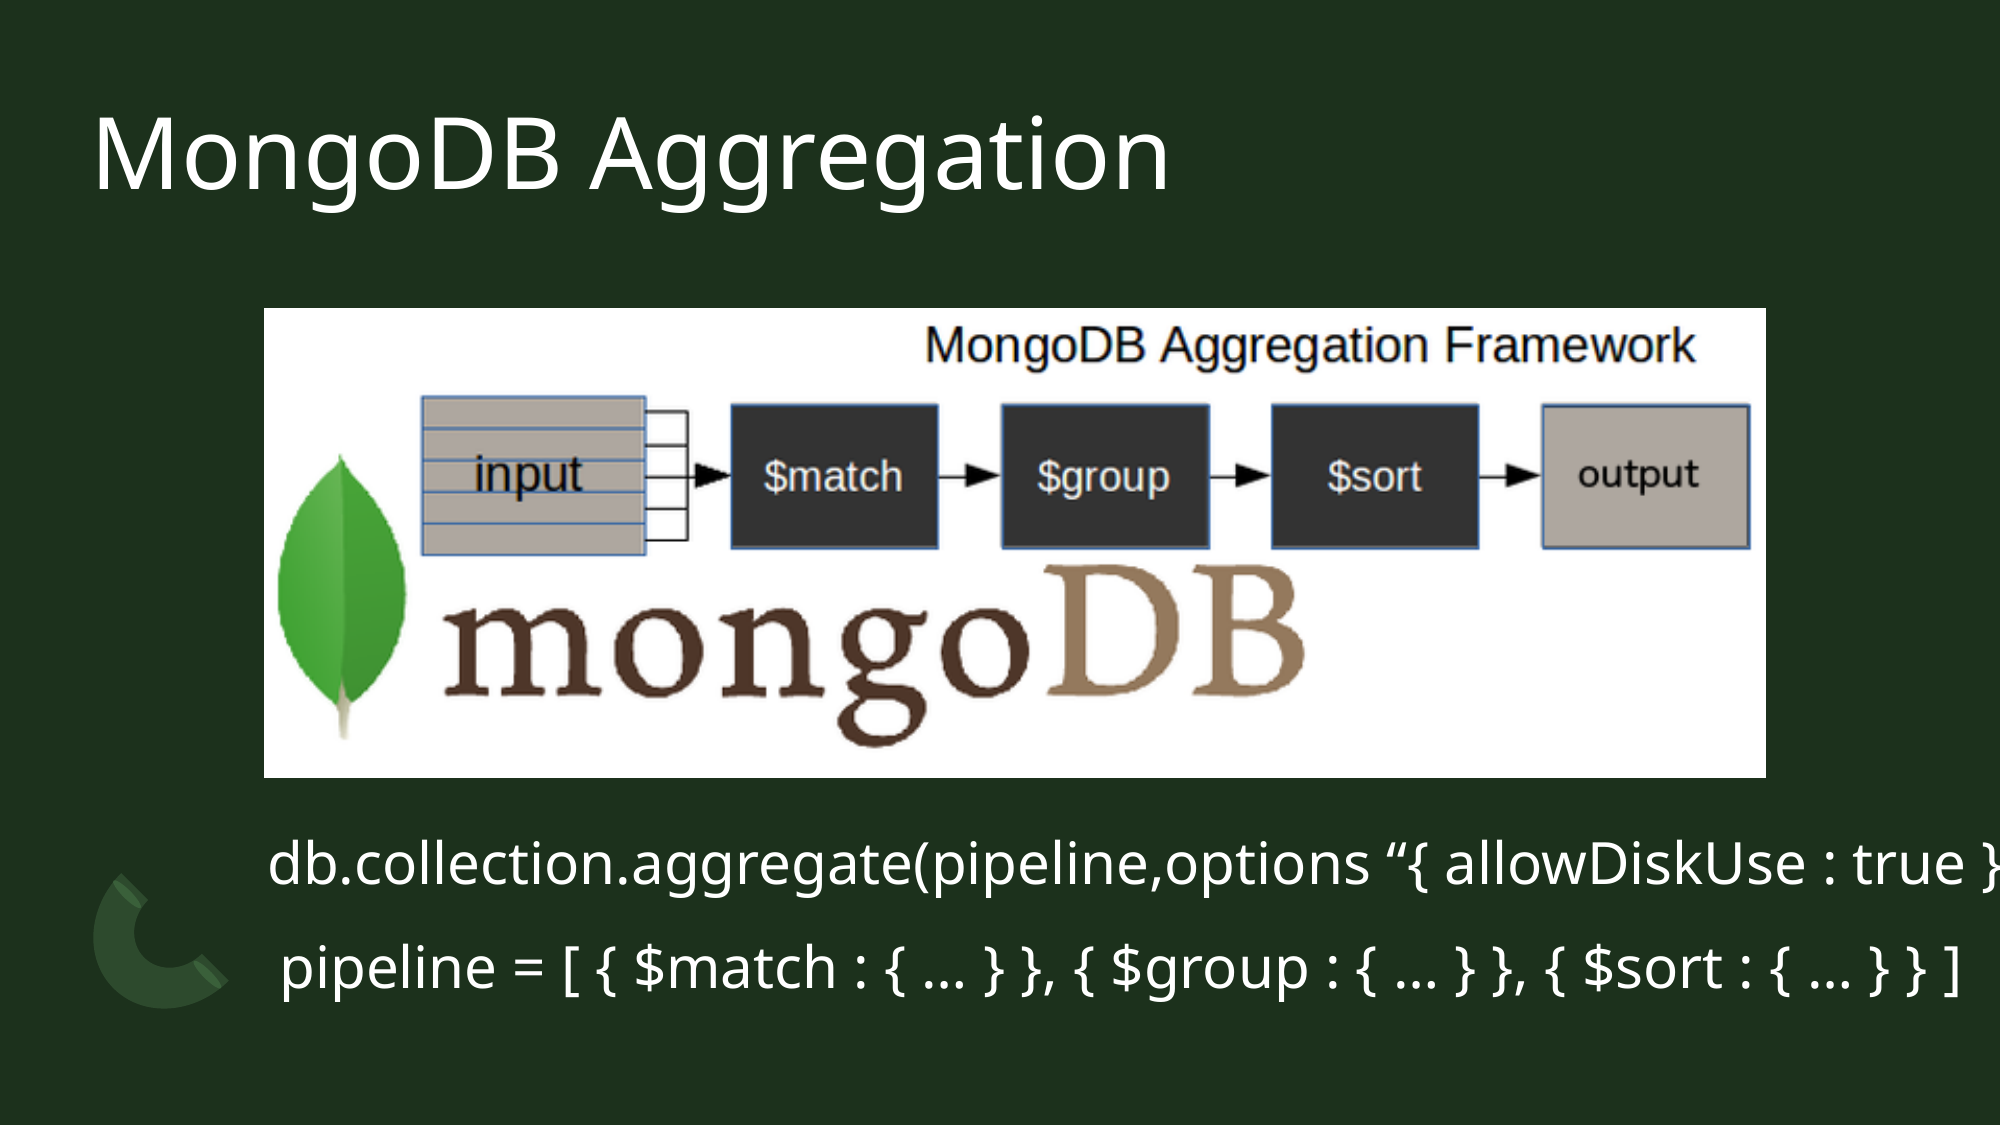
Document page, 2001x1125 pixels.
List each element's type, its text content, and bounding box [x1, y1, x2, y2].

title MongoDB Aggregation [90, 90, 1910, 309]
text_box pipeline = [ { $match : { … } }, { $group : { … } }, { $sort : { … } } ] [265, 923, 2000, 1008]
text_box db.collection.aggregate(pipeline,options “{ allowDiskUse : true }”) [252, 818, 1898, 905]
picture [264, 308, 1766, 778]
